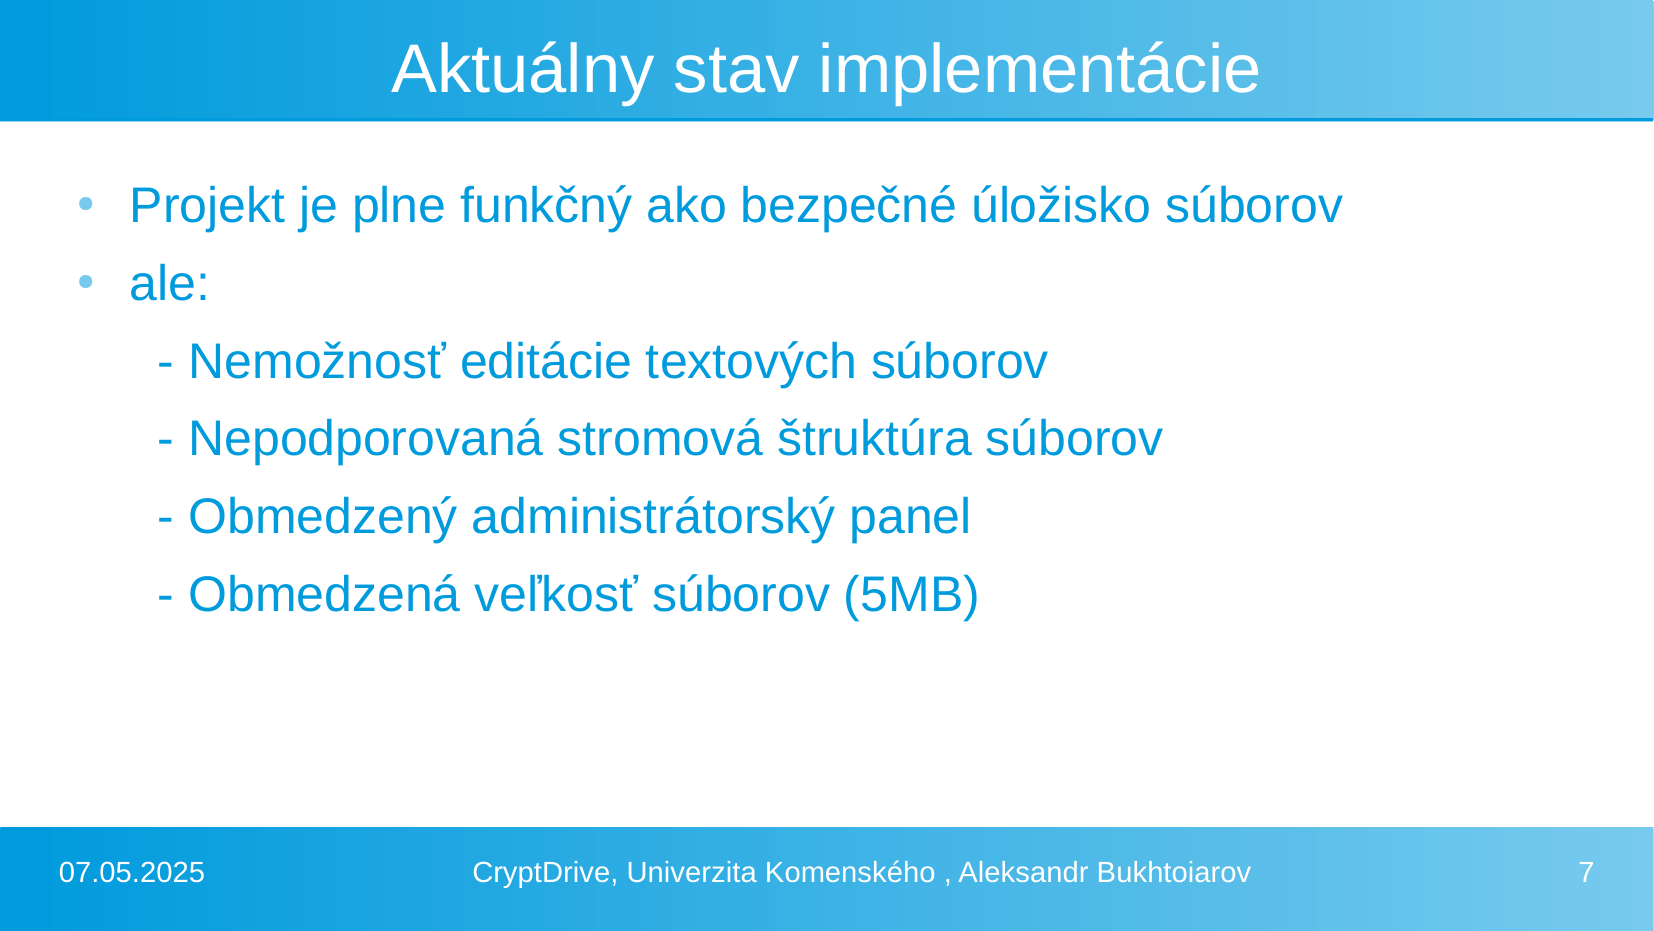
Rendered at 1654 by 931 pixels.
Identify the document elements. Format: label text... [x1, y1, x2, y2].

list Projekt je plne funkčný ako bezpečné úložisko súborov ale: - Nemožnosť editácie textových súborov - Nepodporovaná stromová štruktúra súborov - Obmedzený administrátorský panel - Obmedzená veľkosť súborov (5MB) [59, 177, 1595, 768]
title Aktuálny stav implementácie [59, 29, 1595, 108]
